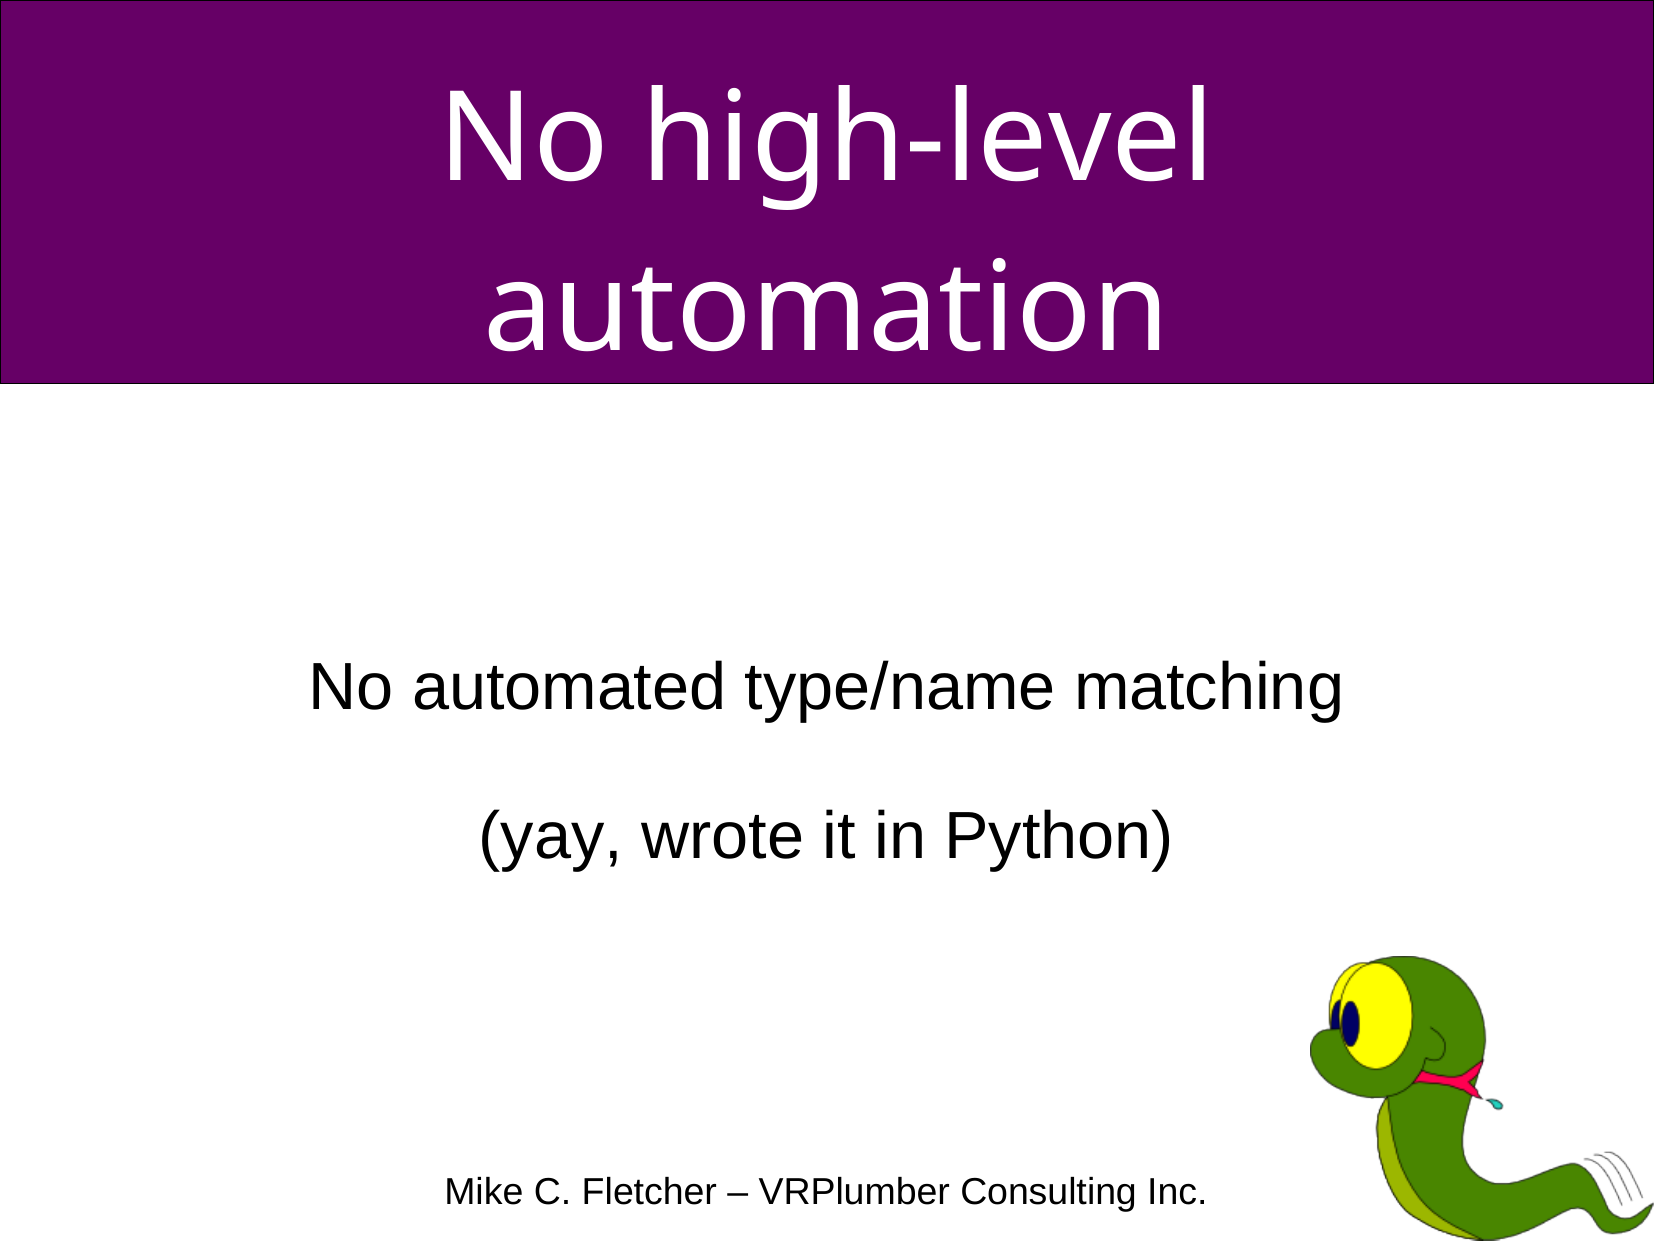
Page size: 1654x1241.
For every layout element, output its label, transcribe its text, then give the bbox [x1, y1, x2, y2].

picture [1310, 956, 1654, 1241]
subtitle No automated type/name matching (yay, wrote it in Python) [82, 420, 1571, 1102]
title No high-level automation [82, 56, 1571, 377]
